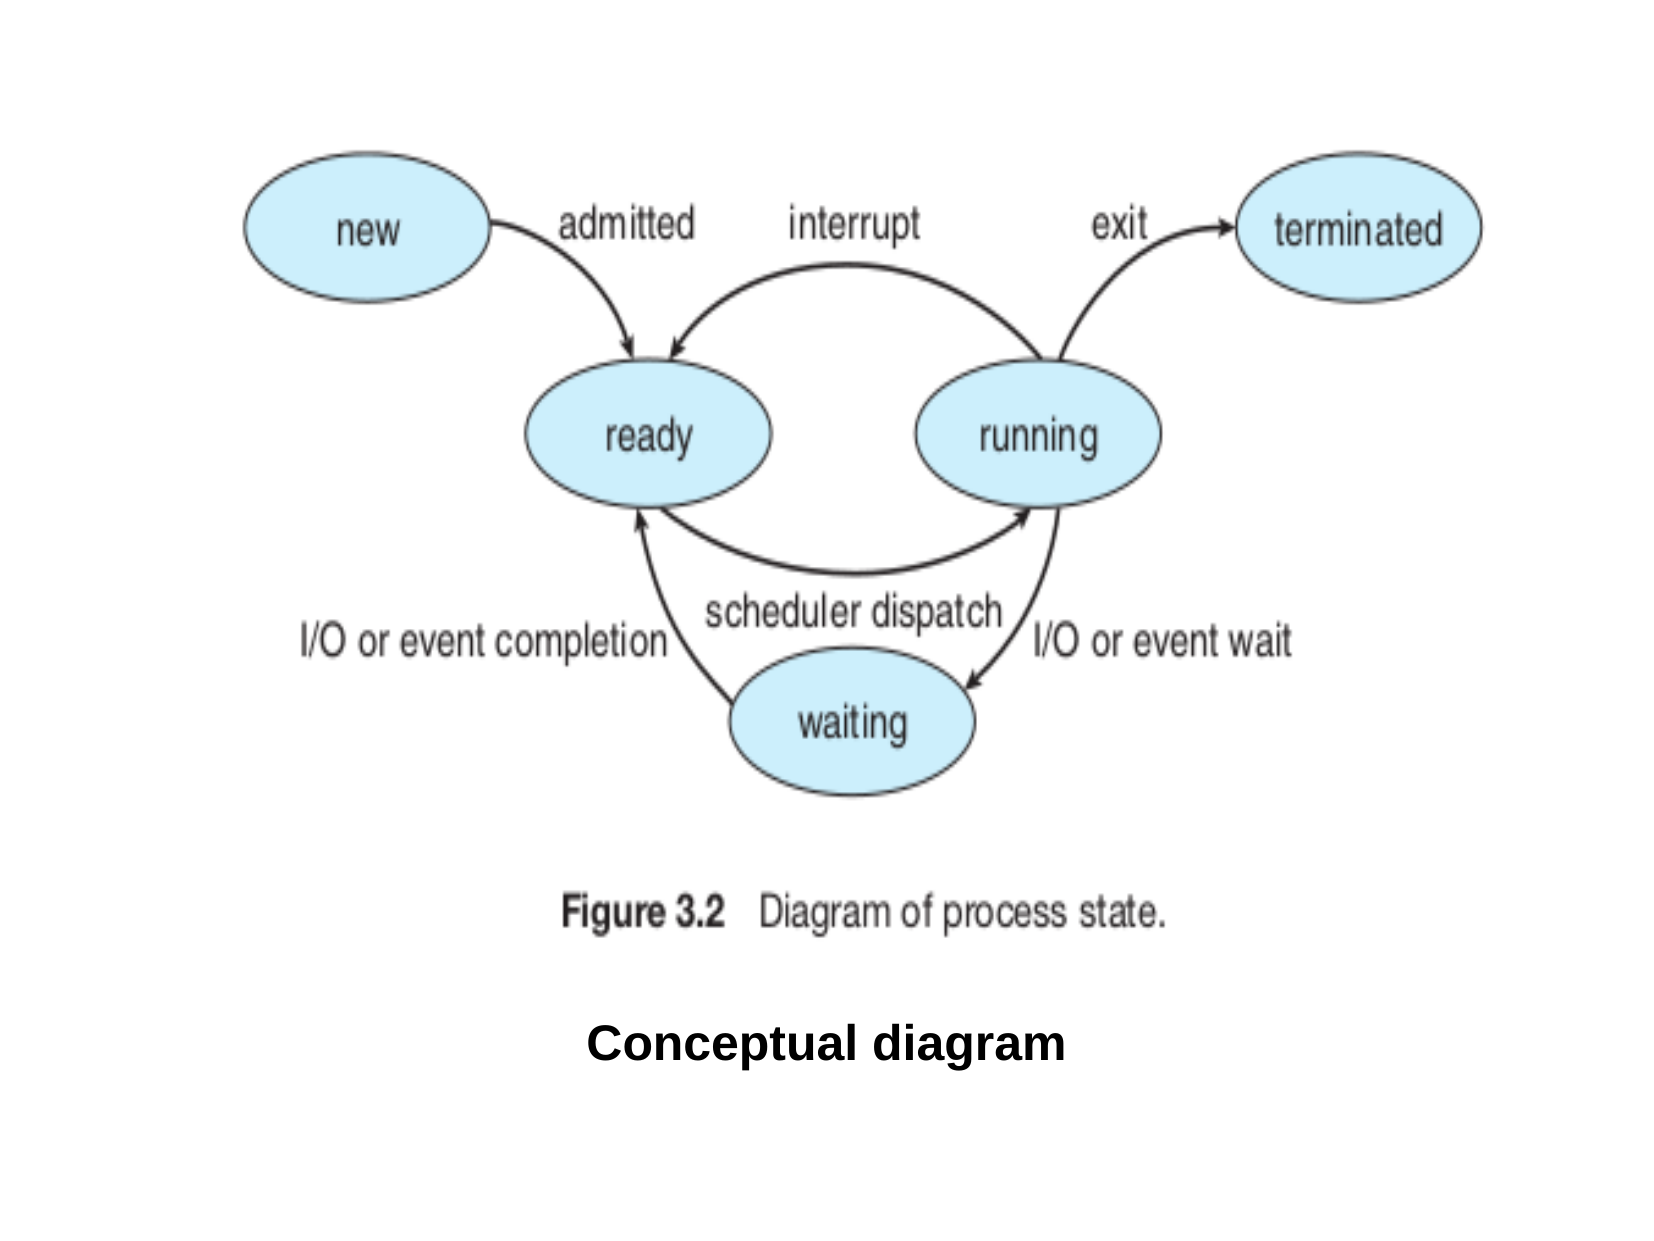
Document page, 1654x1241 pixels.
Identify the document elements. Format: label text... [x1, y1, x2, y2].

picture [163, 103, 1571, 977]
text_box Conceptual diagram [59, 1007, 1595, 1084]
